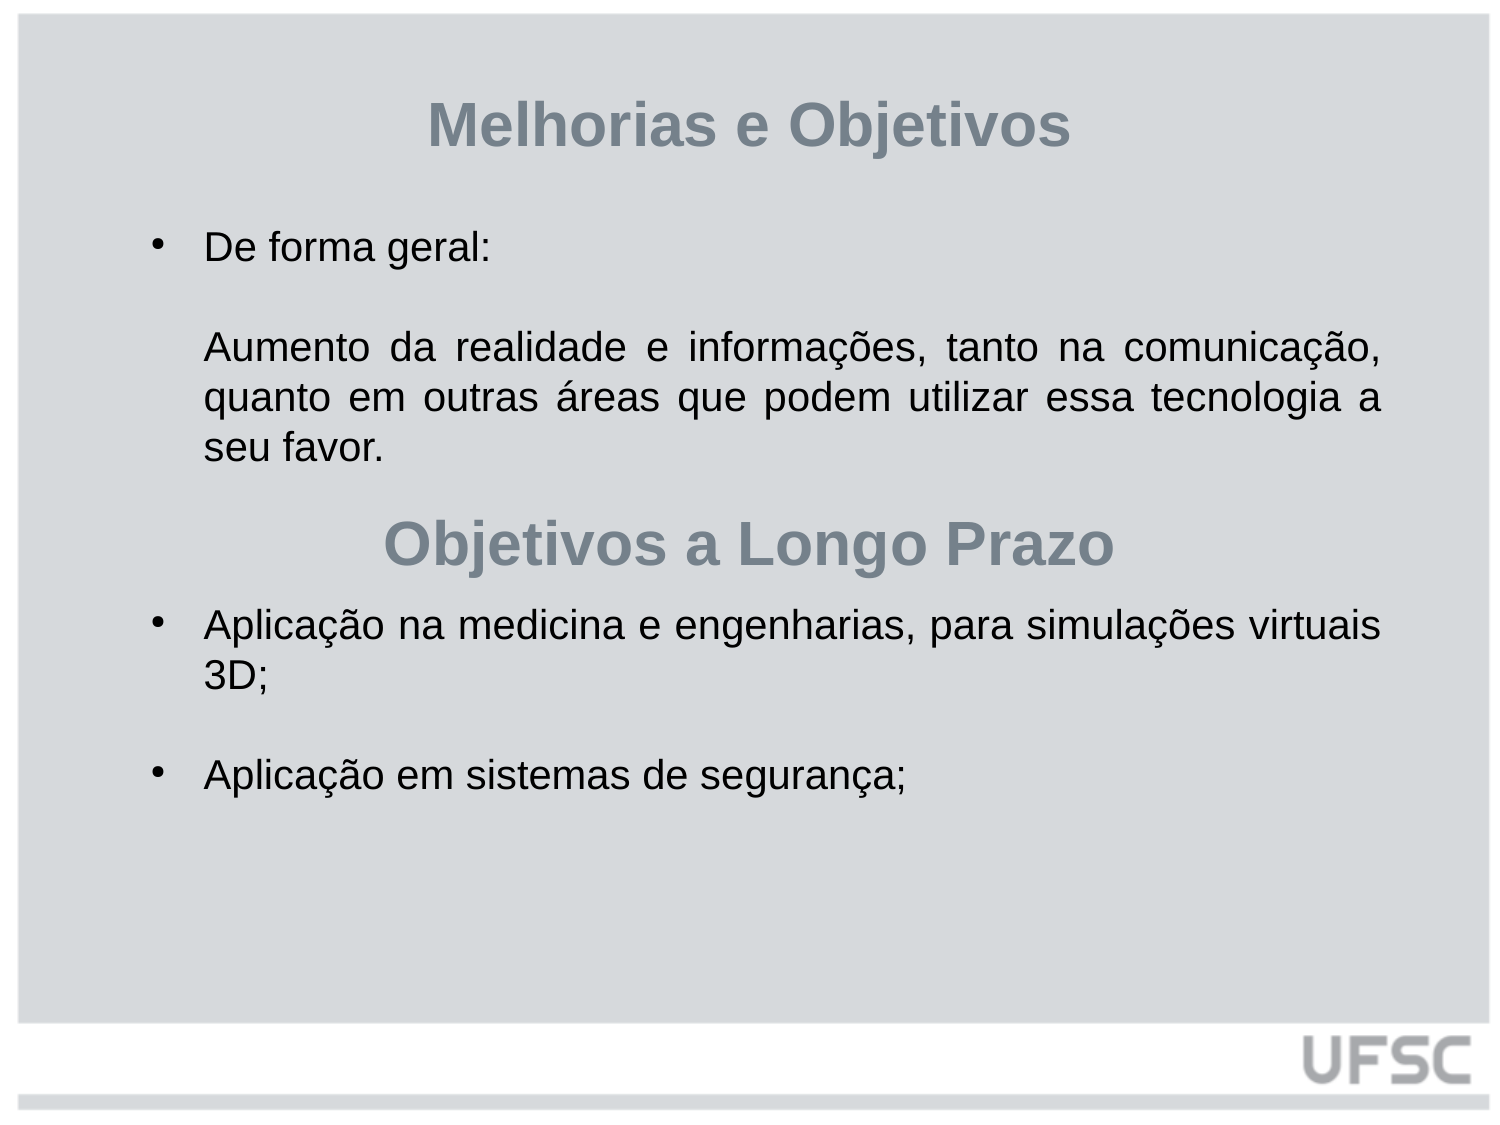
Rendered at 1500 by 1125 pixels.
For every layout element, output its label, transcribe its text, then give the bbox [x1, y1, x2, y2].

picture [0, 0, 1500, 1125]
list De forma geral: Aumento da realidade e informações, tanto na comunicação, quanto em outras áreas que podem utilizar essa tecnologia a seu favor. [118, 212, 1397, 502]
title Melhorias e Objetivos [103, 85, 1397, 178]
list Aplicação na medicina e engenharias, para simulações virtuais 3D; Aplicação em sistemas de segurança; [118, 590, 1397, 880]
title Objetivos a Longo Prazo [103, 504, 1397, 597]
